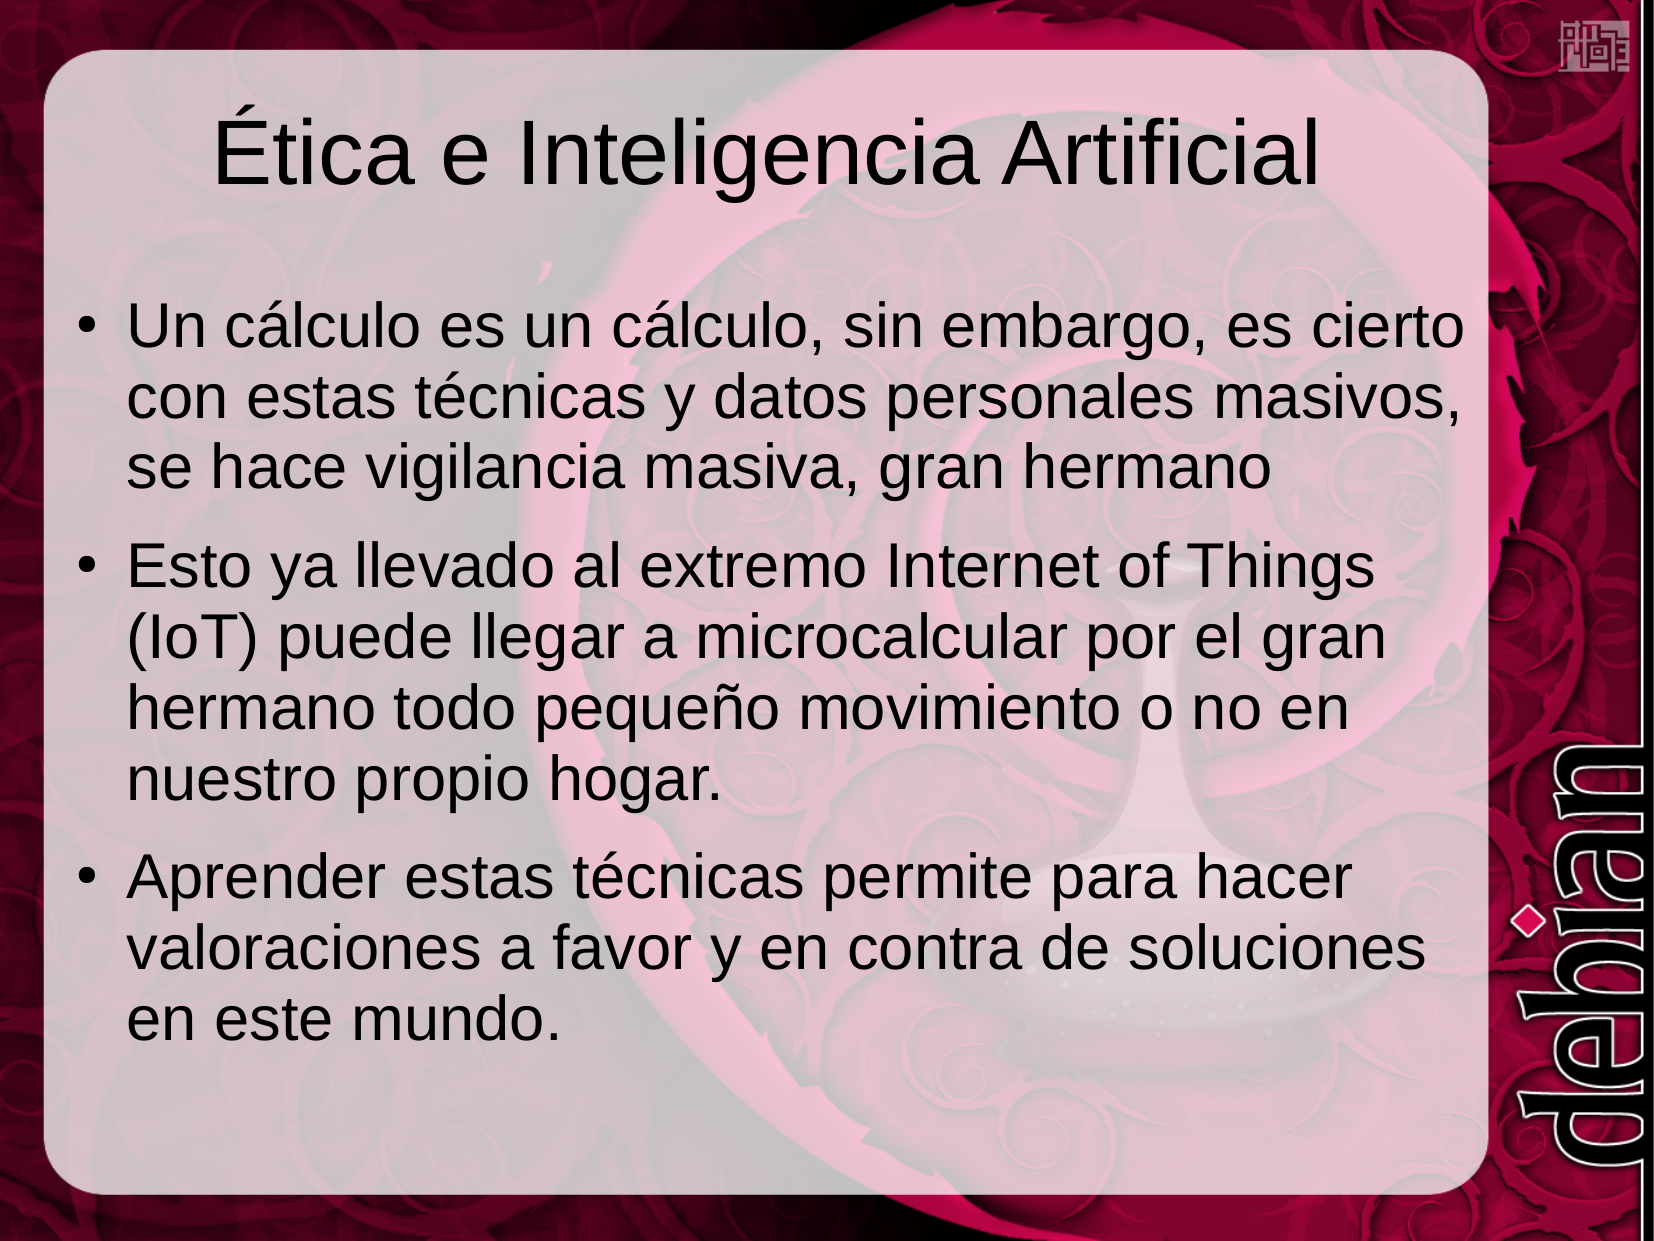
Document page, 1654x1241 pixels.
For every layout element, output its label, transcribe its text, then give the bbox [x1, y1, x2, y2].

title Ética e Inteligencia Artificial [59, 49, 1477, 257]
list Un cálculo es un cálculo, sin embargo, es cierto con estas técnicas y datos personales masivos, se hace vigilancia masiva, gran hermano Esto ya llevado al extremo Internet of Things (IoT) puede llegar a microcalcular por el gran hermano todo pequeño movimiento o no en nuestro propio hogar. Aprender estas técnicas permite para hacer valoraciones a favor y en contra de soluciones en este mundo. [59, 290, 1477, 1109]
picture [0, 0, 1654, 1241]
